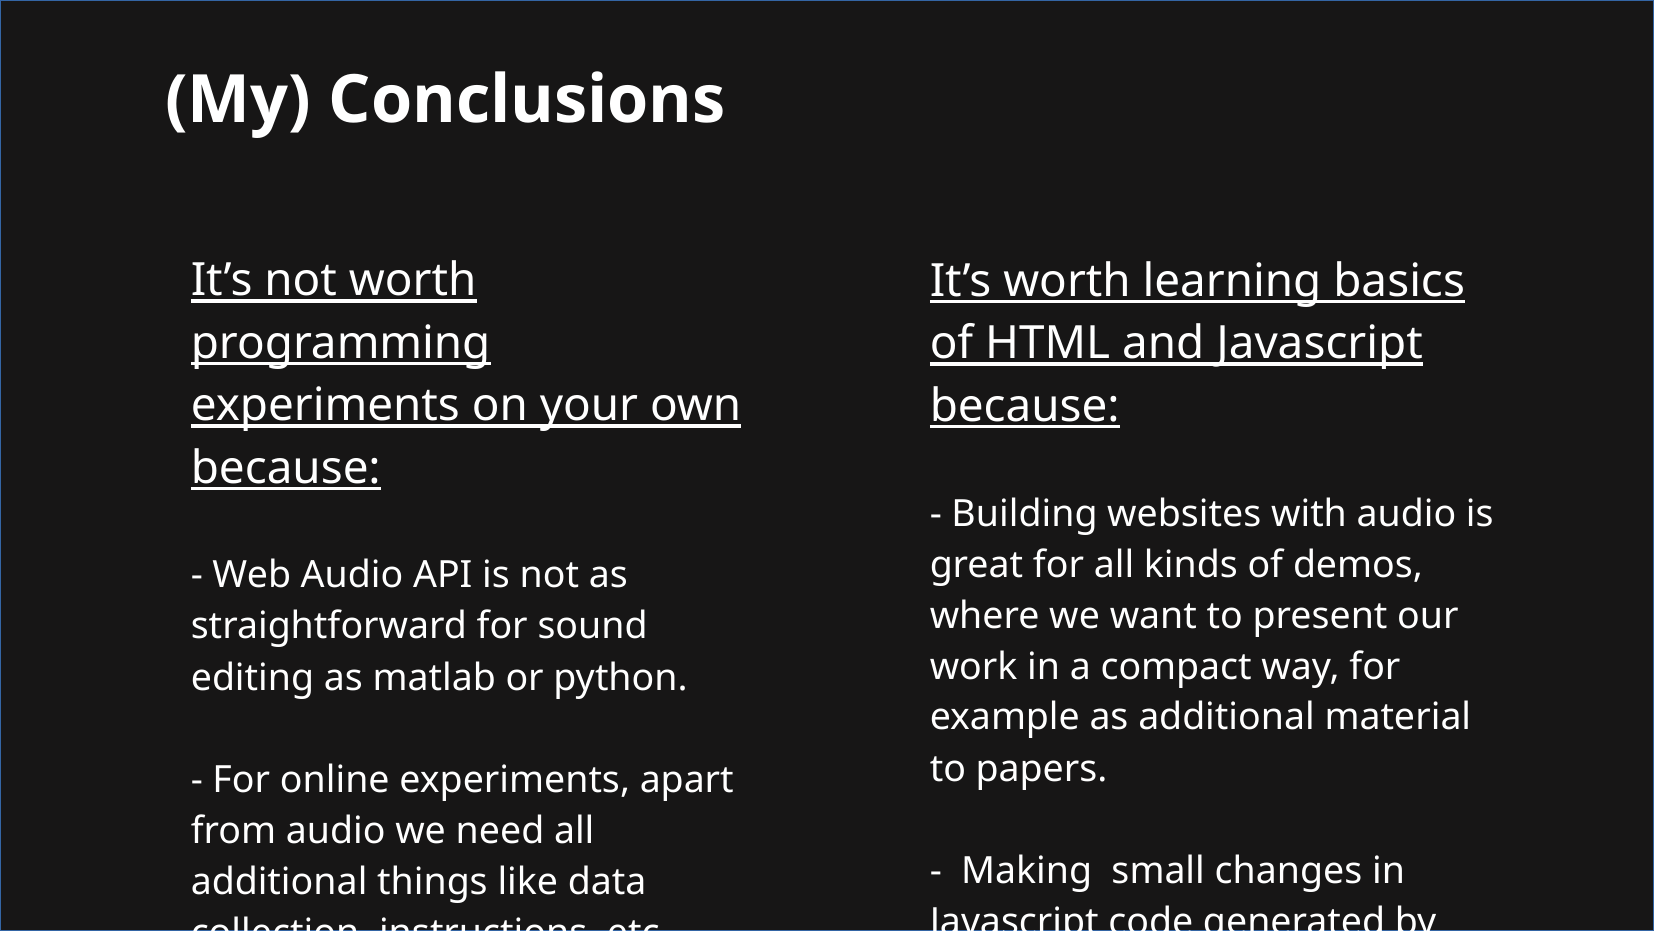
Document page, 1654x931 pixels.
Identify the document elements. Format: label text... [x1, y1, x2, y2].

text_box It’s worth learning basics of HTML and Javascript because: - Building websites with audio is great for all kinds of demos, where we want to present our work in a compact way, for example as additional material to papers. - Making small changes in Javascript code generated by experiment builder software might be needed. [915, 240, 1531, 848]
text_box It’s not worth programming experiments on your own because: - Web Audio API is not as straightforward for sound editing as matlab or python. - For online experiments, apart from audio we need all additional things like data collection, instructions, etc. [176, 239, 781, 931]
subtitle (My) Conclusions [165, 90, 811, 285]
